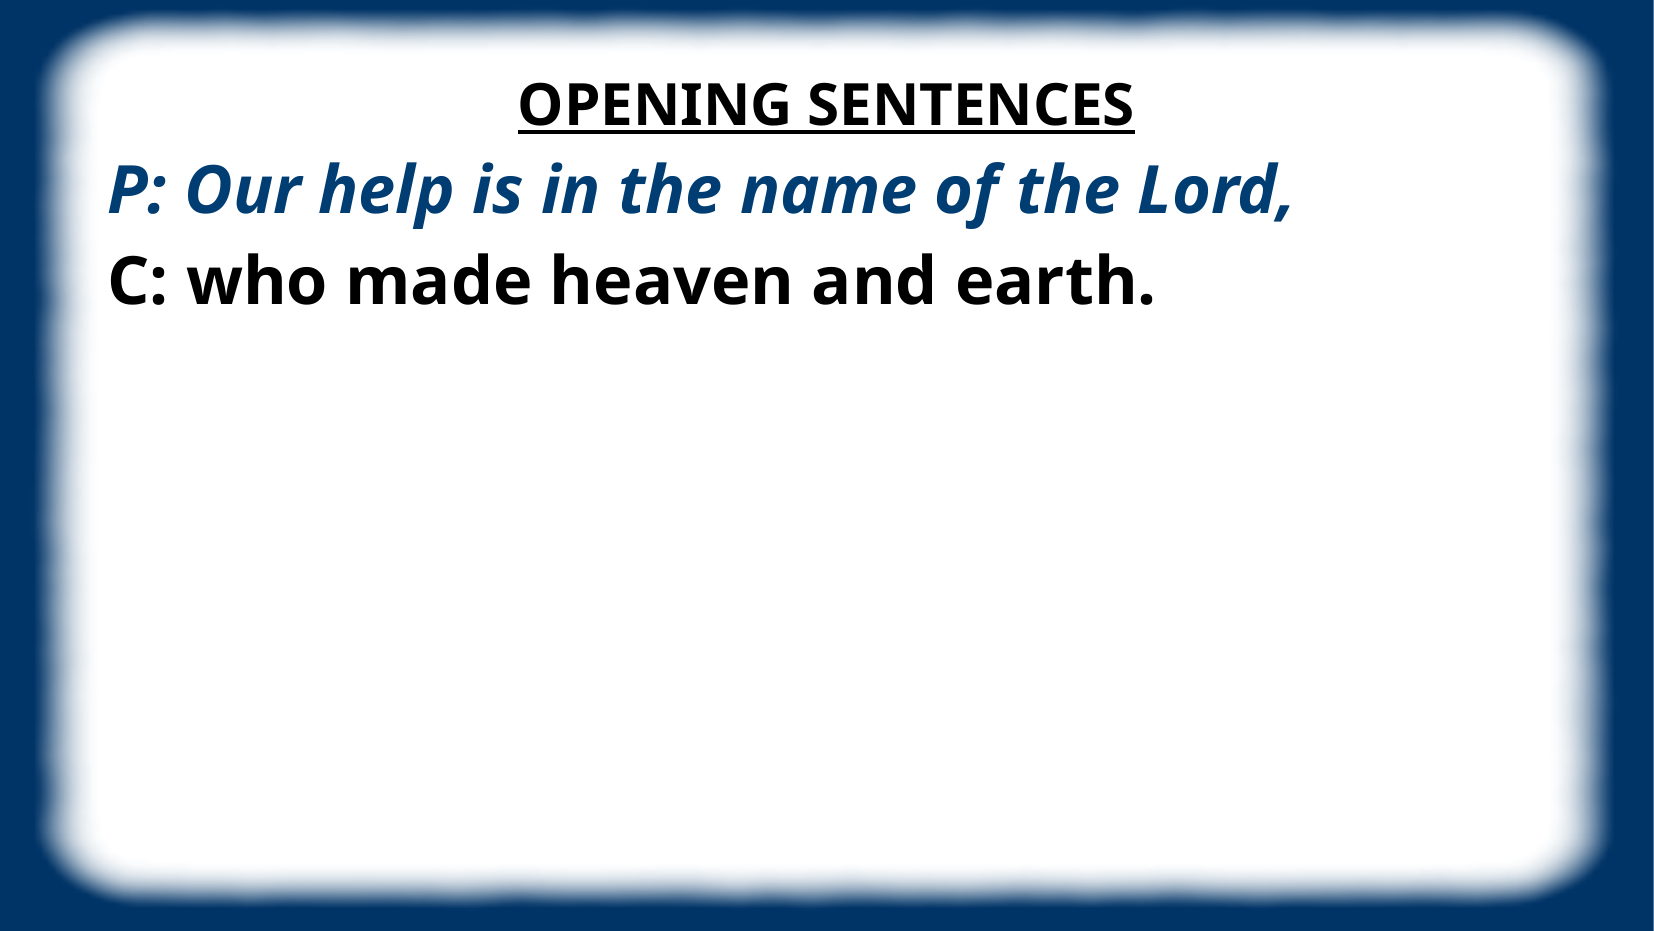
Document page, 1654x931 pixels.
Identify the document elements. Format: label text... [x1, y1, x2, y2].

text_box OPENING SENTENCES P: Our help is in the name of the Lord, C: who made heaven and earth. [92, 55, 1561, 346]
picture [0, 0, 1654, 931]
